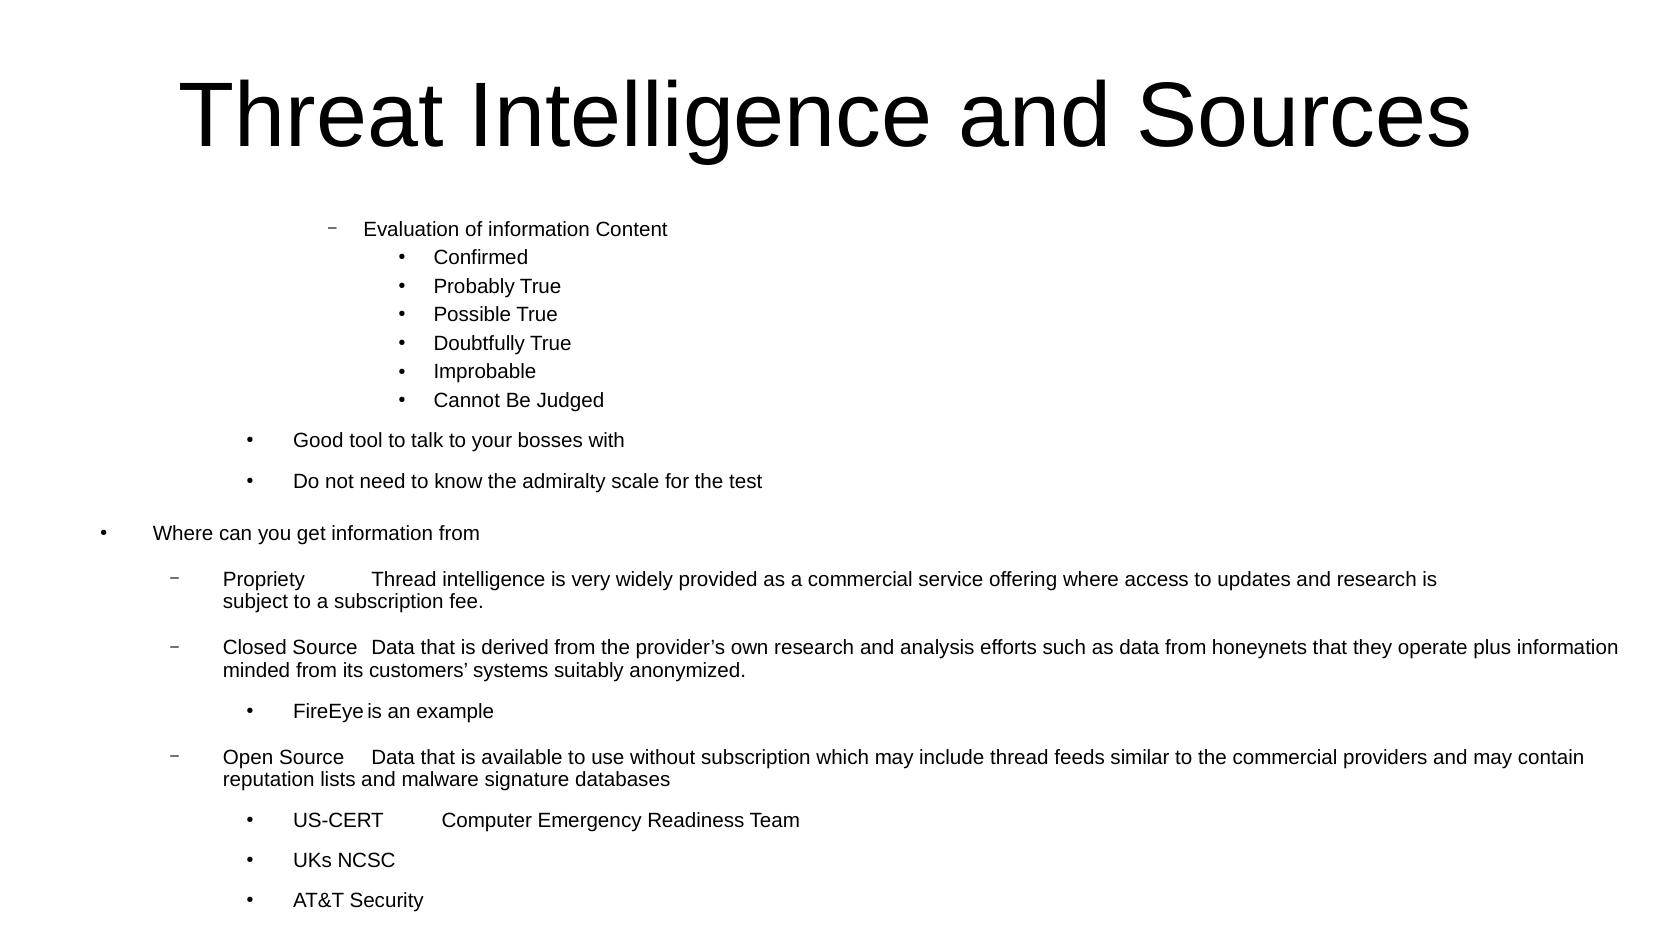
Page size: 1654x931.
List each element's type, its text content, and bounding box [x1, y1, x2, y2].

list Evaluation of information Content Confirmed Probably True Possible True Doubtfully True Improbable Cannot Be Judged Good tool to talk to your bosses with Do not need to know the admiralty scale for the test Where can you get information from Propriety Thread intelligence is very widely provided as a commercial service offering where access to updates and research is subject to a subscription fee. Closed Source Data that is derived from the provider’s own research and analysis efforts such as data from honeynets that they operate plus information minded from its customers’ systems suitably anonymized. FireEye is an example Open Source Data that is available to use without subscription which may include thread feeds similar to the commercial providers and may contain reputation lists and malware signature databases US-CERT Computer Emergency Readiness Team UKs NCSC AT&T Security [82, 217, 1621, 916]
title Threat Intelligence and Sources [82, 37, 1571, 193]
